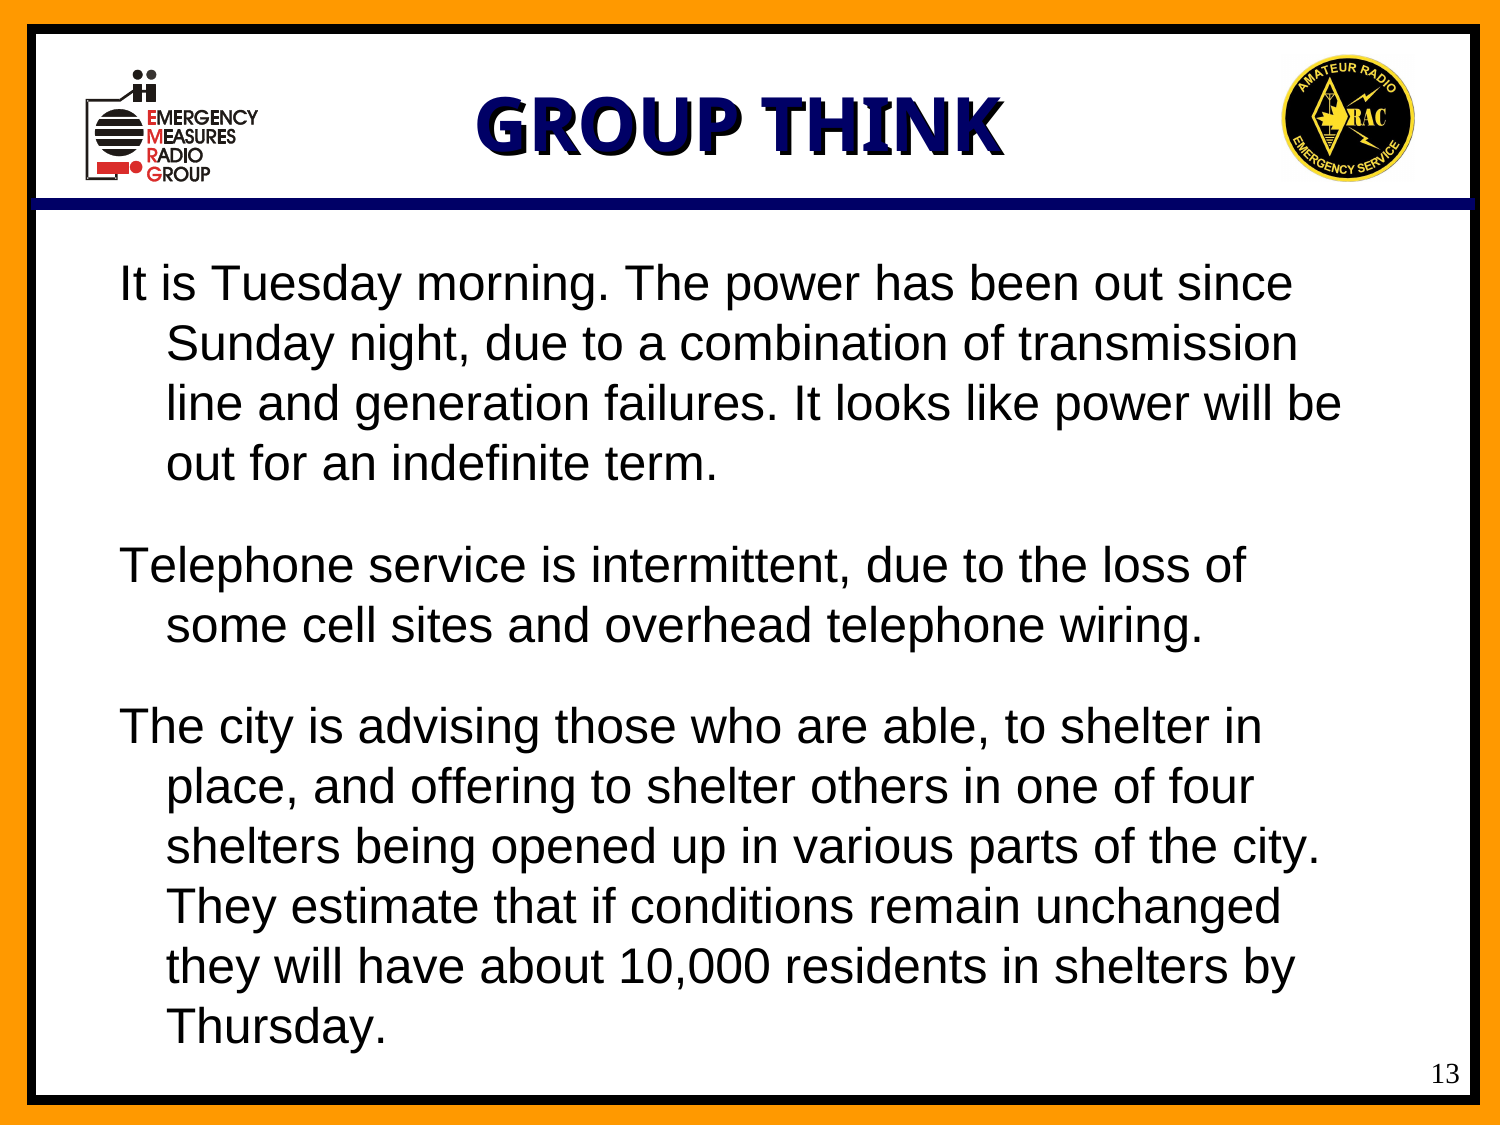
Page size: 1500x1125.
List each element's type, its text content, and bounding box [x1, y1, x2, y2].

text_box It is Tuesday morning. The power has been out since Sunday night, due to a combination of transmission line and generation failures. It looks like power will be out for an indefinite term. Telephone service is intermittent, due to the loss of some cell sites and overhead telephone wiring. The city is advising those who are able, to shelter in place, and offering to shelter others in one of four shelters being opened up in various parts of the city. They estimate that if conditions remain unchanged they will have about 10,000 residents in shelters by Thursday. [104, 242, 1381, 1062]
picture [1281, 54, 1415, 182]
text_box GROUP THINK [251, 68, 1225, 174]
